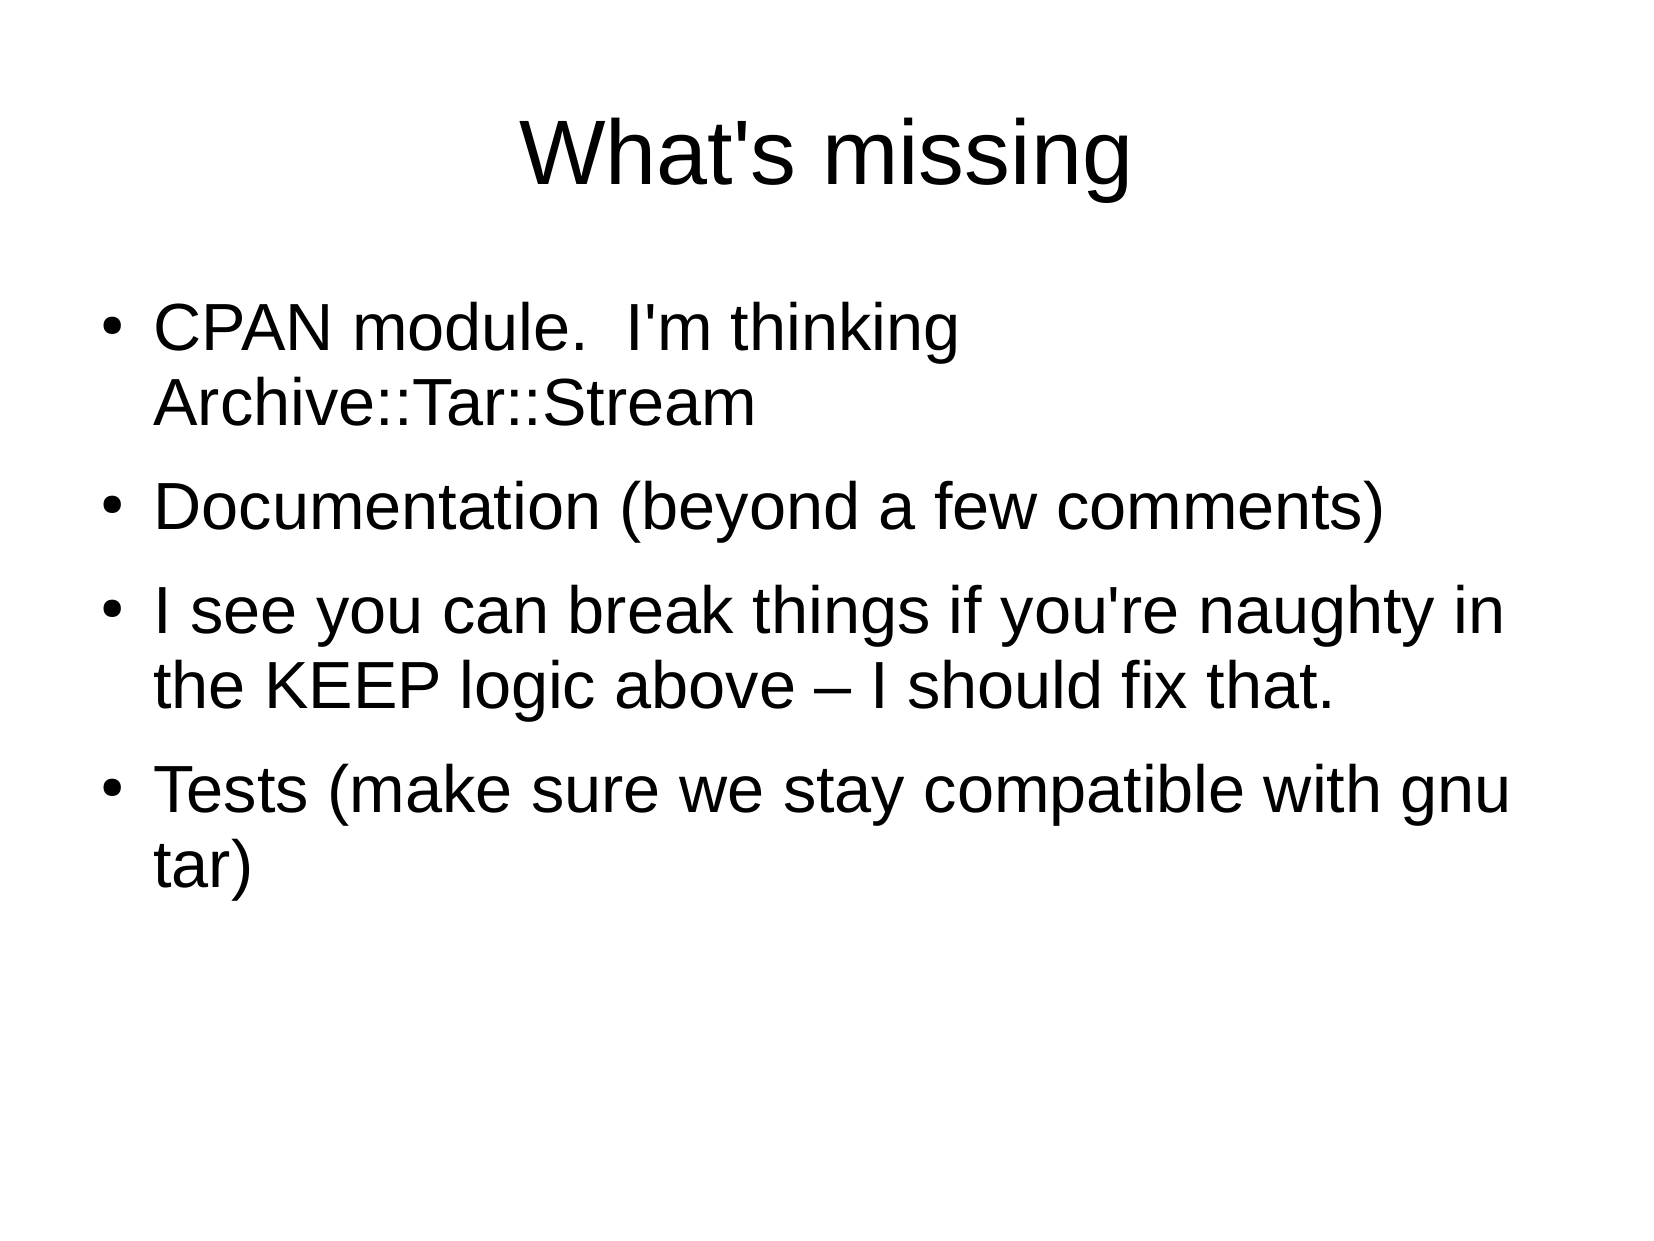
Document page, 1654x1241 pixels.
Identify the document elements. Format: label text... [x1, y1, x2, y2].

list CPAN module. I'm thinking Archive::Tar::Stream Documentation (beyond a few comments) I see you can break things if you're naughty in the KEEP logic above – I should fix that. Tests (make sure we stay compatible with gnu tar) [82, 290, 1571, 1109]
title What's missing [82, 49, 1571, 257]
